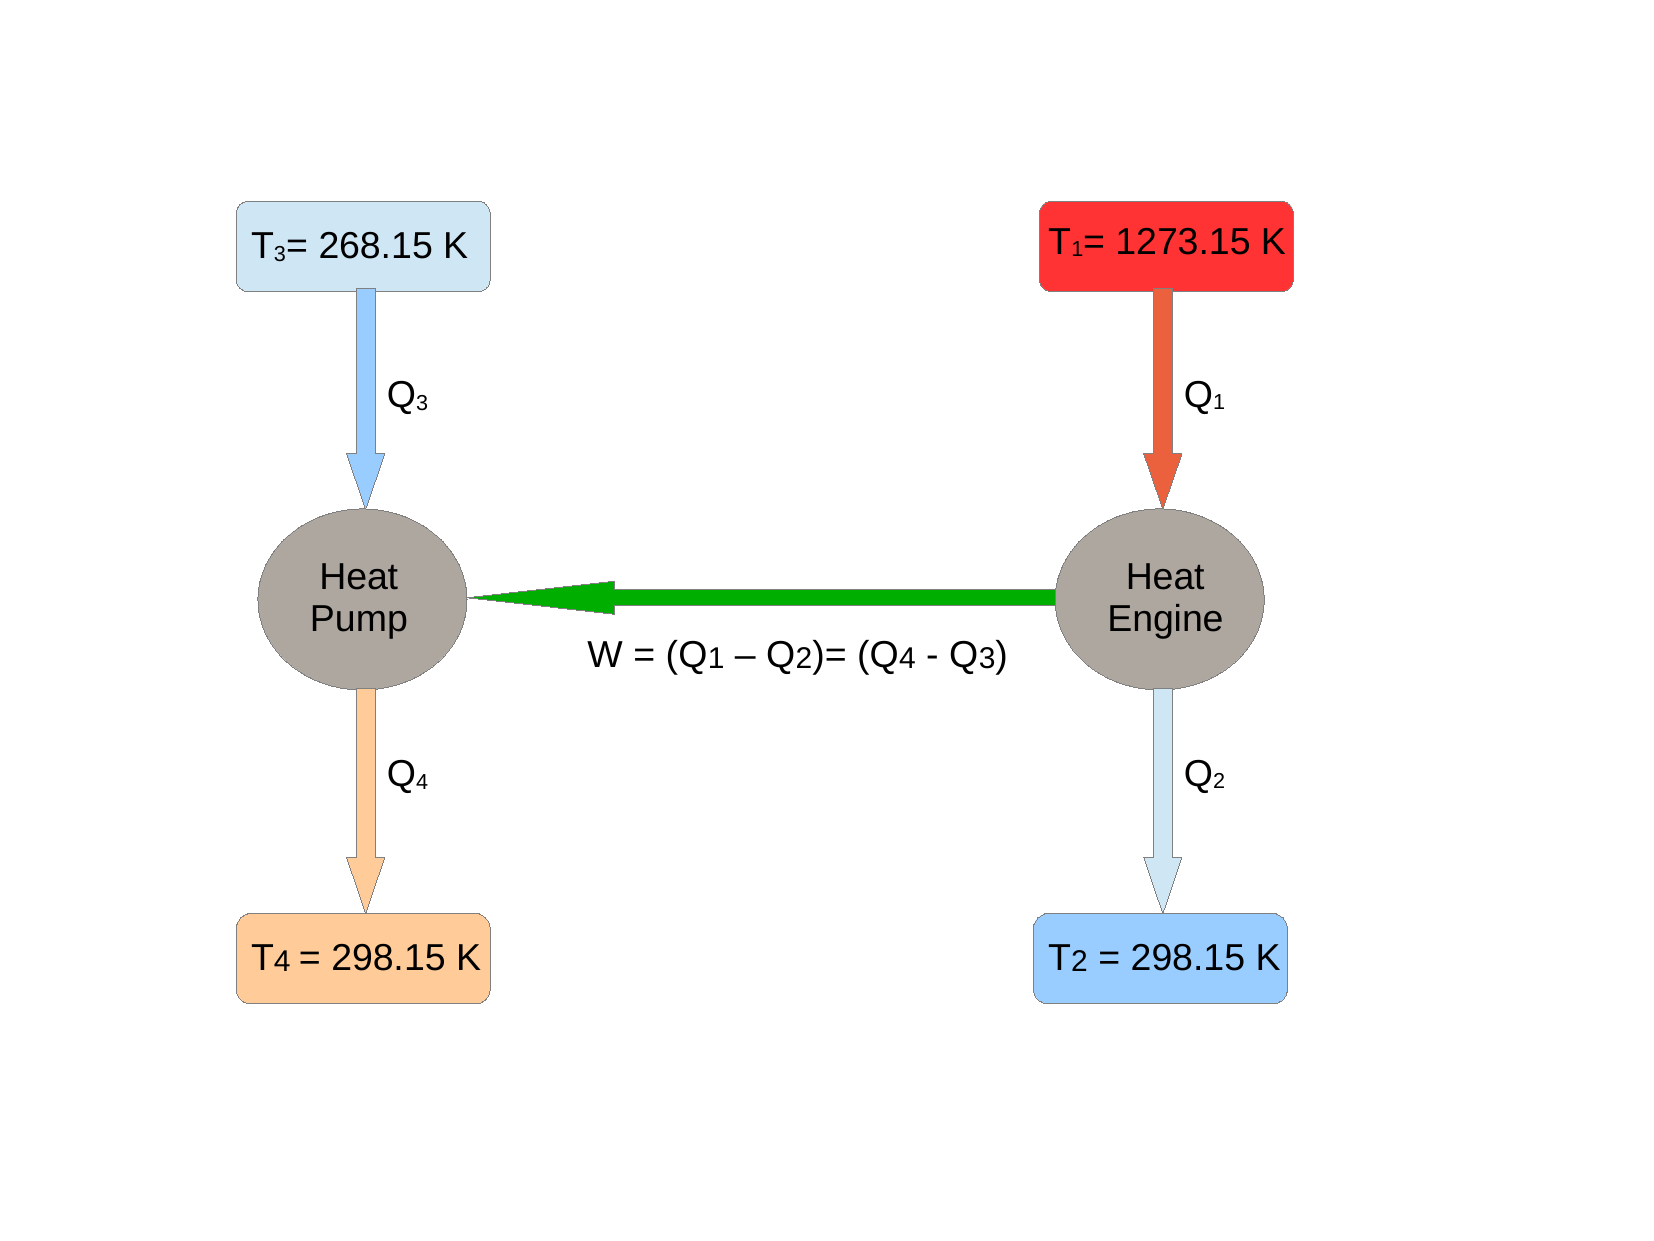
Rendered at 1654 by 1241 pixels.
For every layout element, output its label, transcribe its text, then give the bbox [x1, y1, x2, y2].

text_box Q4 [372, 745, 456, 826]
text_box [1039, 201, 1294, 212]
text_box [236, 201, 491, 217]
text_box T1= 1273.15 K [1033, 212, 1312, 294]
text_box Q1 [1169, 365, 1257, 447]
text_box [1034, 993, 1287, 1004]
text_box W = (Q1 – Q2)= (Q4 - Q3) [572, 625, 1028, 693]
text_box T4 = 298.15 K [236, 929, 497, 993]
text_box Q2 [1173, 745, 1253, 826]
text_box Heat Engine [1092, 547, 1241, 647]
text_box [236, 287, 1288, 929]
text_box Q3 [372, 365, 460, 447]
text_box Heat Pump [295, 547, 444, 647]
text_box T3= 268.15 K [236, 217, 491, 287]
text_box [236, 993, 490, 1004]
text_box T2 = 298.15 K [1033, 929, 1296, 993]
